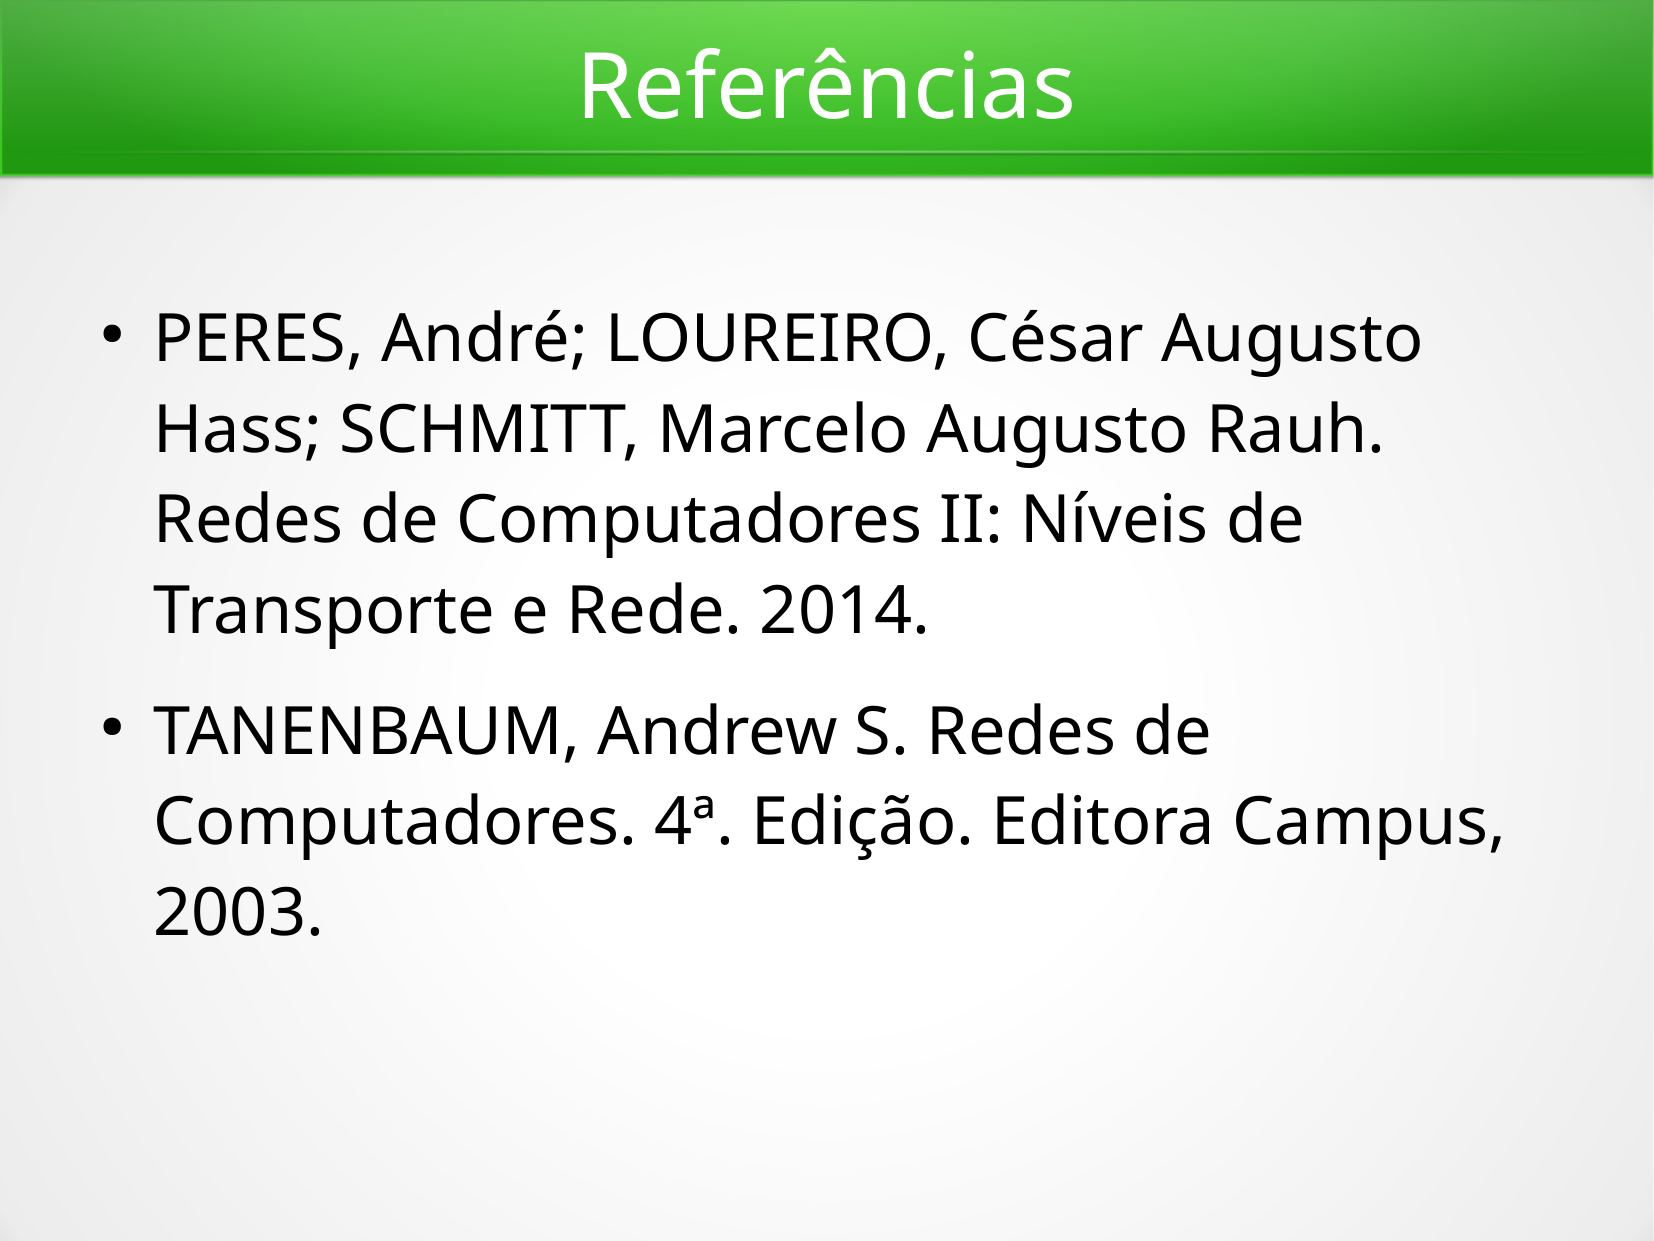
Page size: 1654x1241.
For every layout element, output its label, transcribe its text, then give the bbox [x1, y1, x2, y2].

picture [0, 0, 1654, 1241]
title Referências [82, 11, 1571, 154]
list PERES, André; LOUREIRO, César Augusto Hass; SCHMITT, Marcelo Augusto Rauh. Redes de Computadores II: Níveis de Transporte e Rede. 2014. TANENBAUM, Andrew S. Redes de Computadores. 4ª. Edição. Editora Campus, 2003. [82, 290, 1571, 1010]
